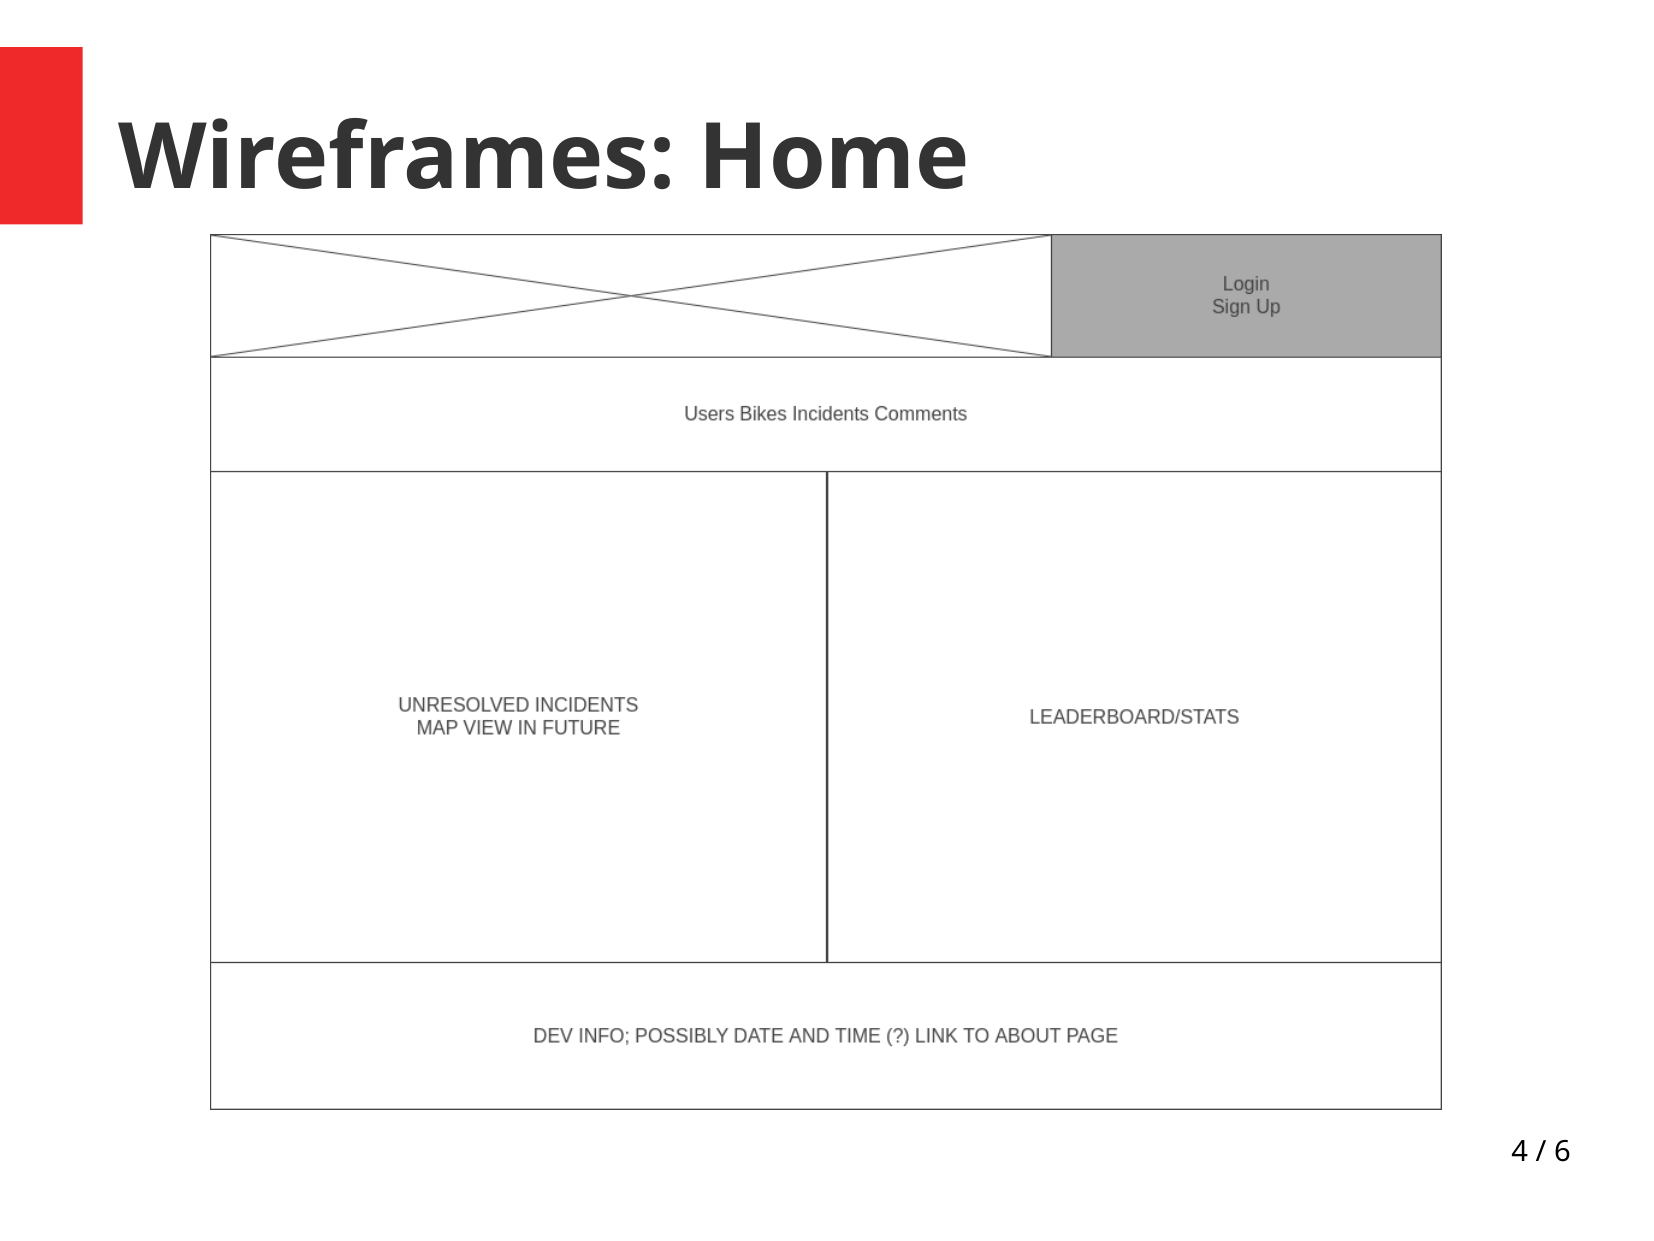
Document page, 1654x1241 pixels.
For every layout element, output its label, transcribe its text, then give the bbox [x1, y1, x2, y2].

title Wireframes: Home [118, 49, 1571, 257]
picture [210, 234, 1442, 1111]
